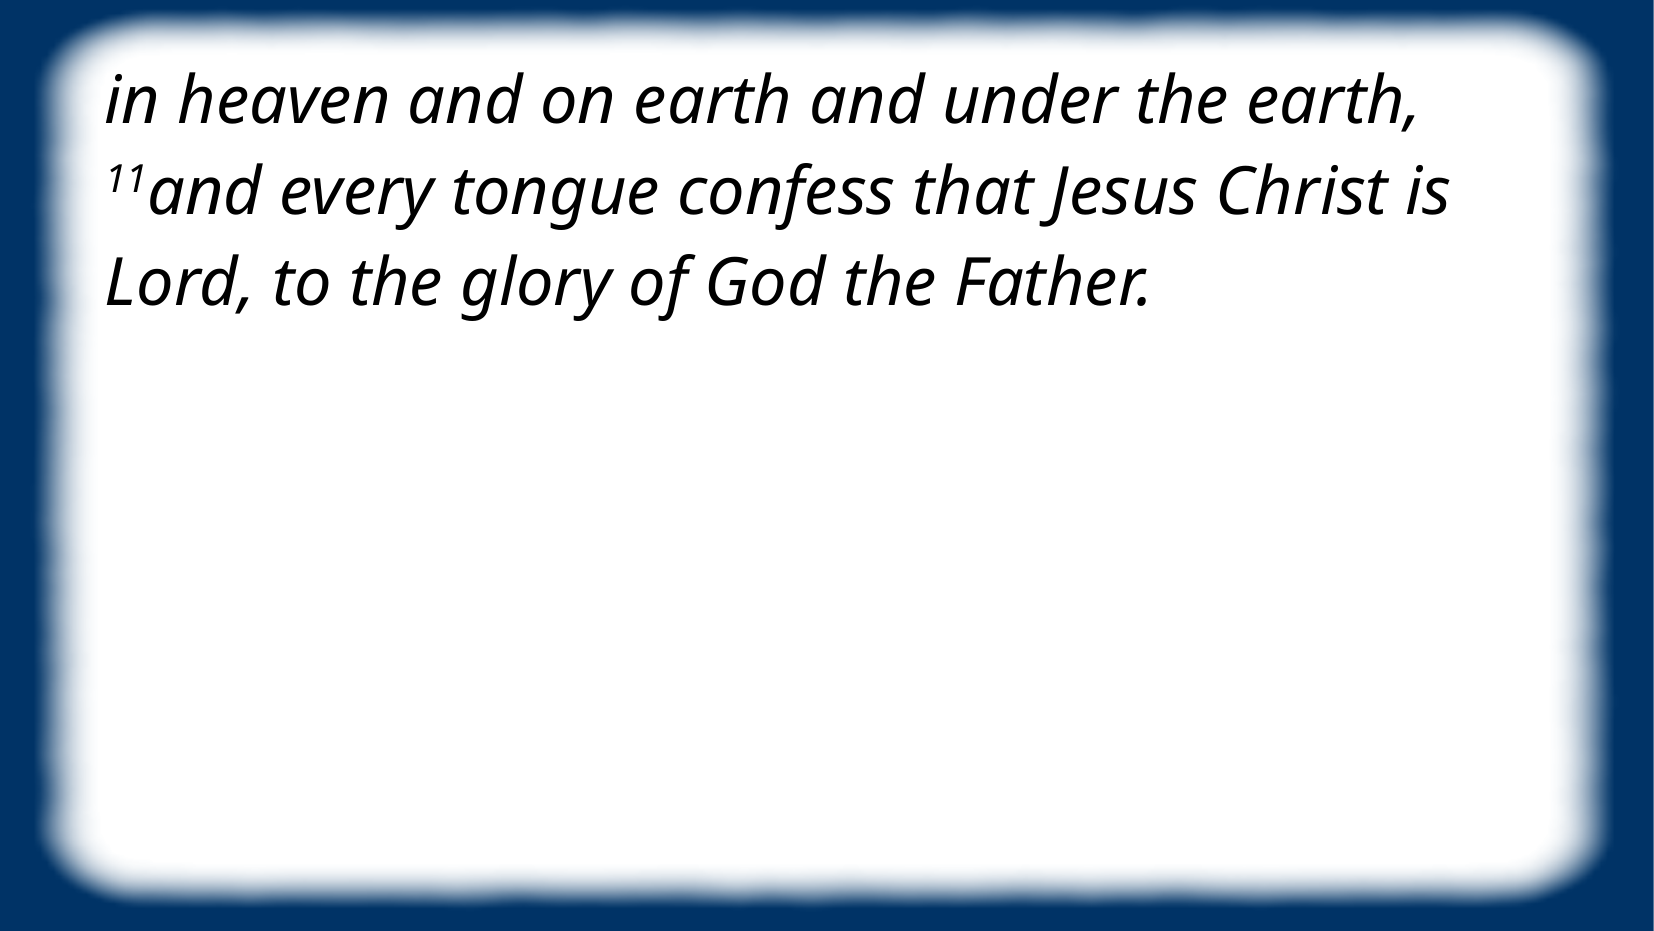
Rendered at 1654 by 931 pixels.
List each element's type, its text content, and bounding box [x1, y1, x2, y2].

text_box in heaven and on earth and under the earth, 11and every tongue confess that Jesus Christ is Lord, to the glory of God the Father. [90, 45, 1561, 436]
picture [0, 0, 1654, 931]
